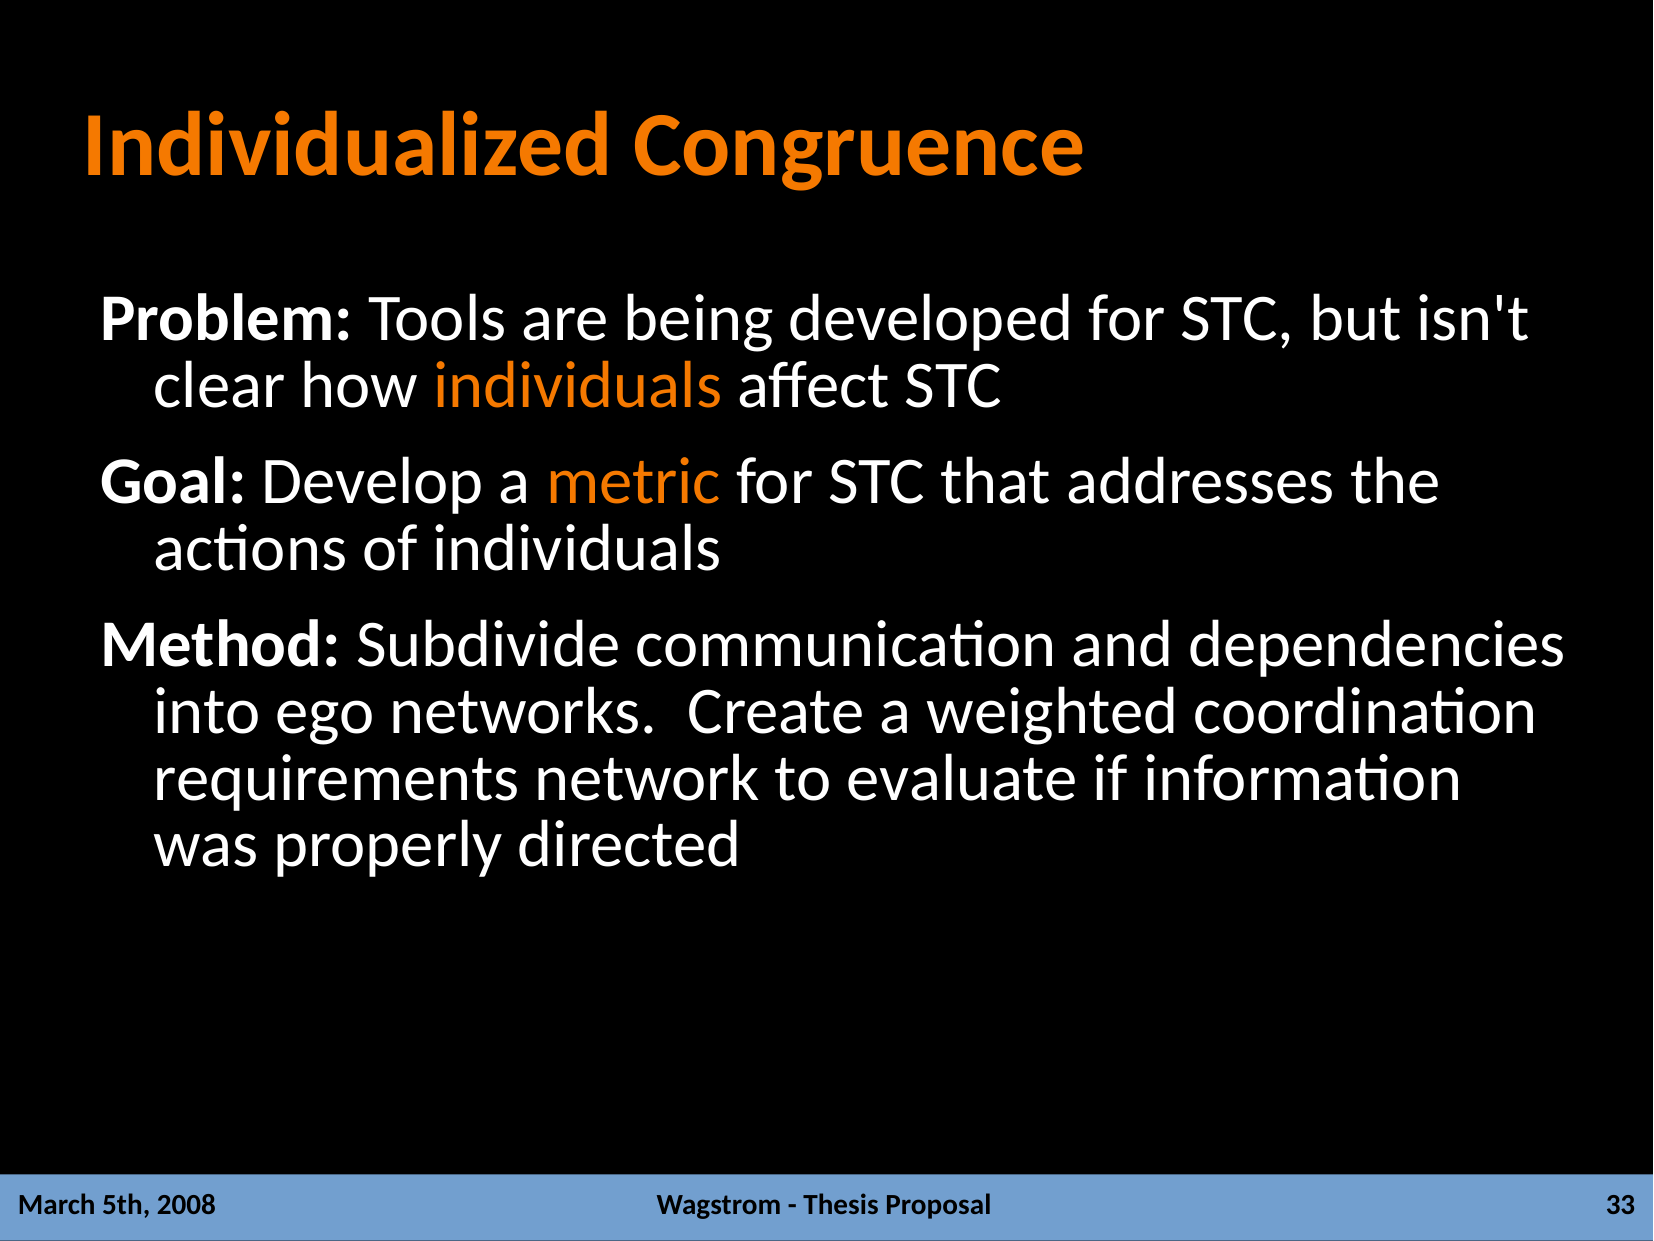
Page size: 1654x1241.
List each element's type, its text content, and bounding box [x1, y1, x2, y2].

title Individualized Congruence [82, 56, 1571, 250]
list Problem: Tools are being developed for STC, but isn't clear how individuals affect STC Goal: Develop a metric for STC that addresses the actions of individuals Method: Subdivide communication and dependencies into ego networks. Create a weighted coordination requirements network to evaluate if information was properly directed [82, 290, 1571, 1095]
